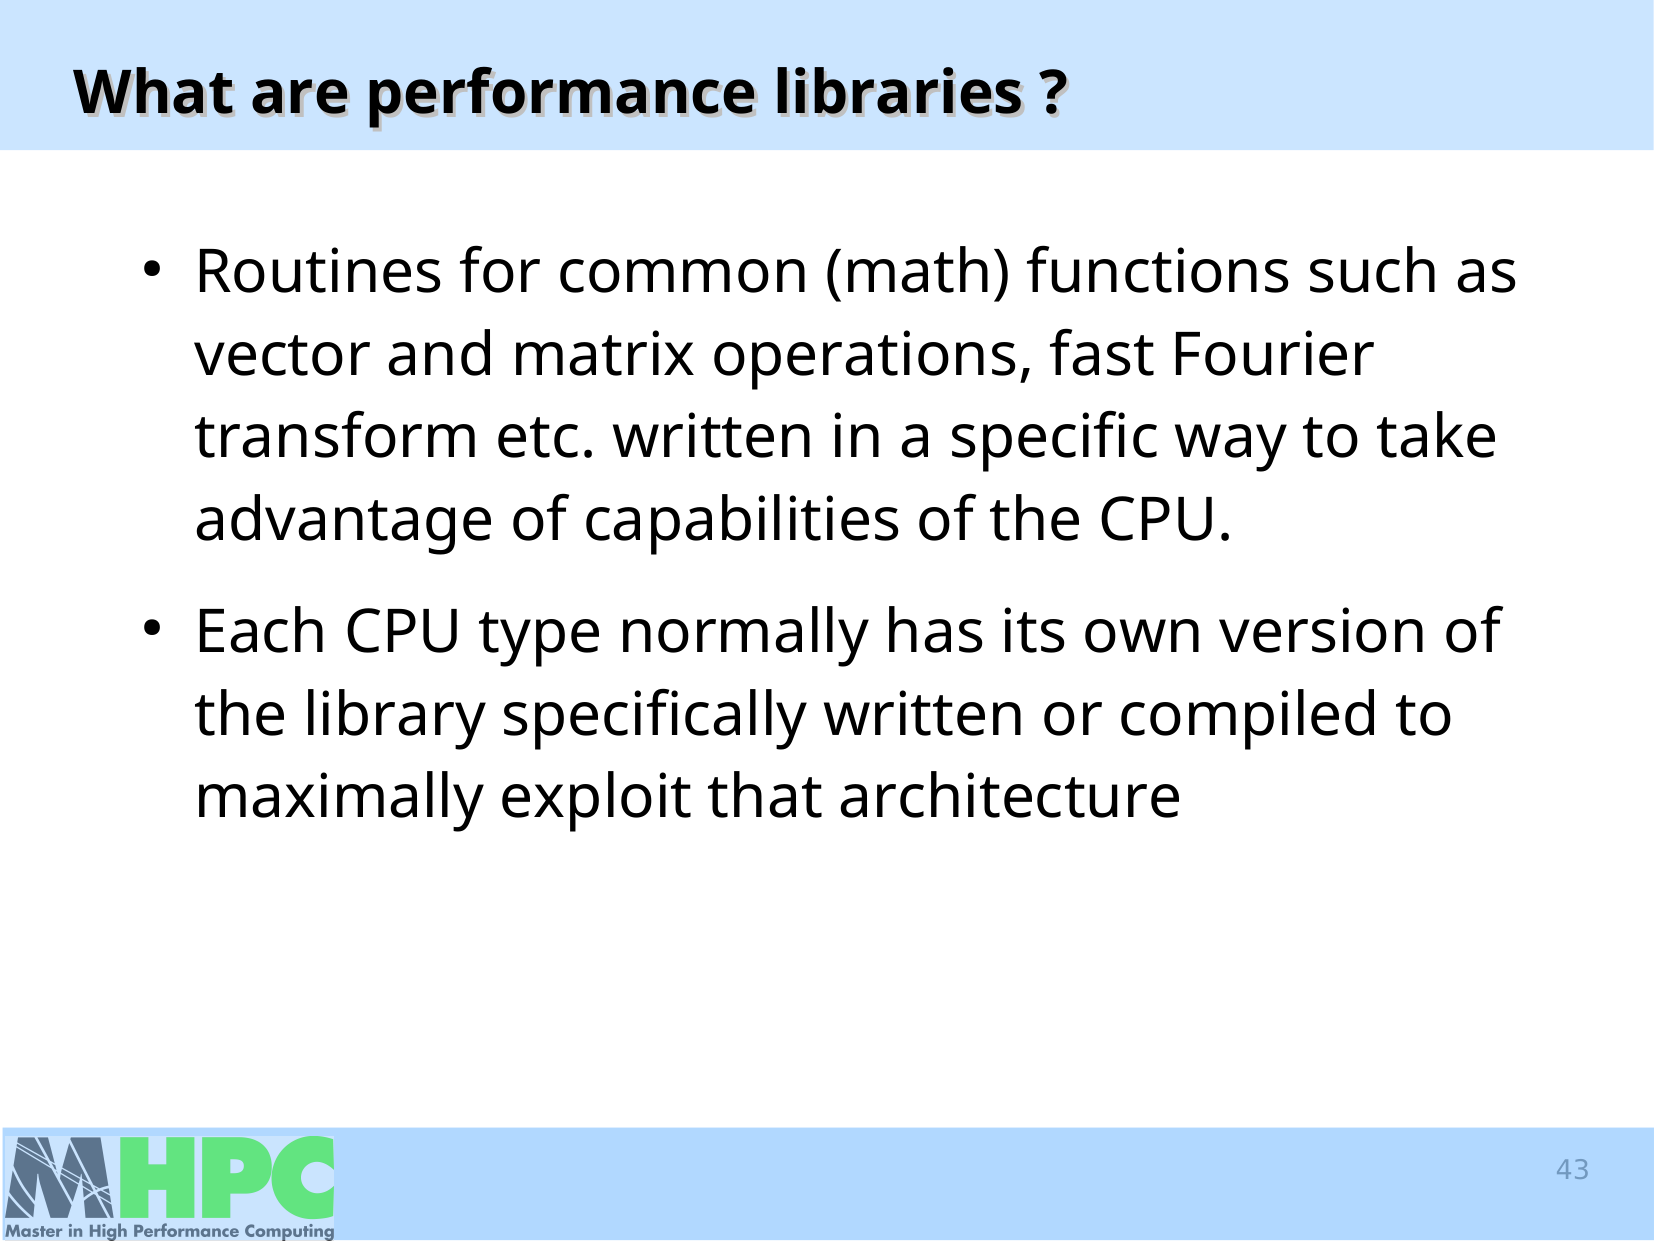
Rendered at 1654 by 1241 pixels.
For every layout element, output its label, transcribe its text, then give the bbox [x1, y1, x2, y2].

list Routines for common (math) functions such as vector and matrix operations, fast Fourier transform etc. written in a specific way to take advantage of capabilities of the CPU. Each CPU type normally has its own version of the library specifically written or compiled to maximally exploit that architecture [94, 228, 1550, 1063]
title What are performance libraries ? [73, 0, 1420, 187]
